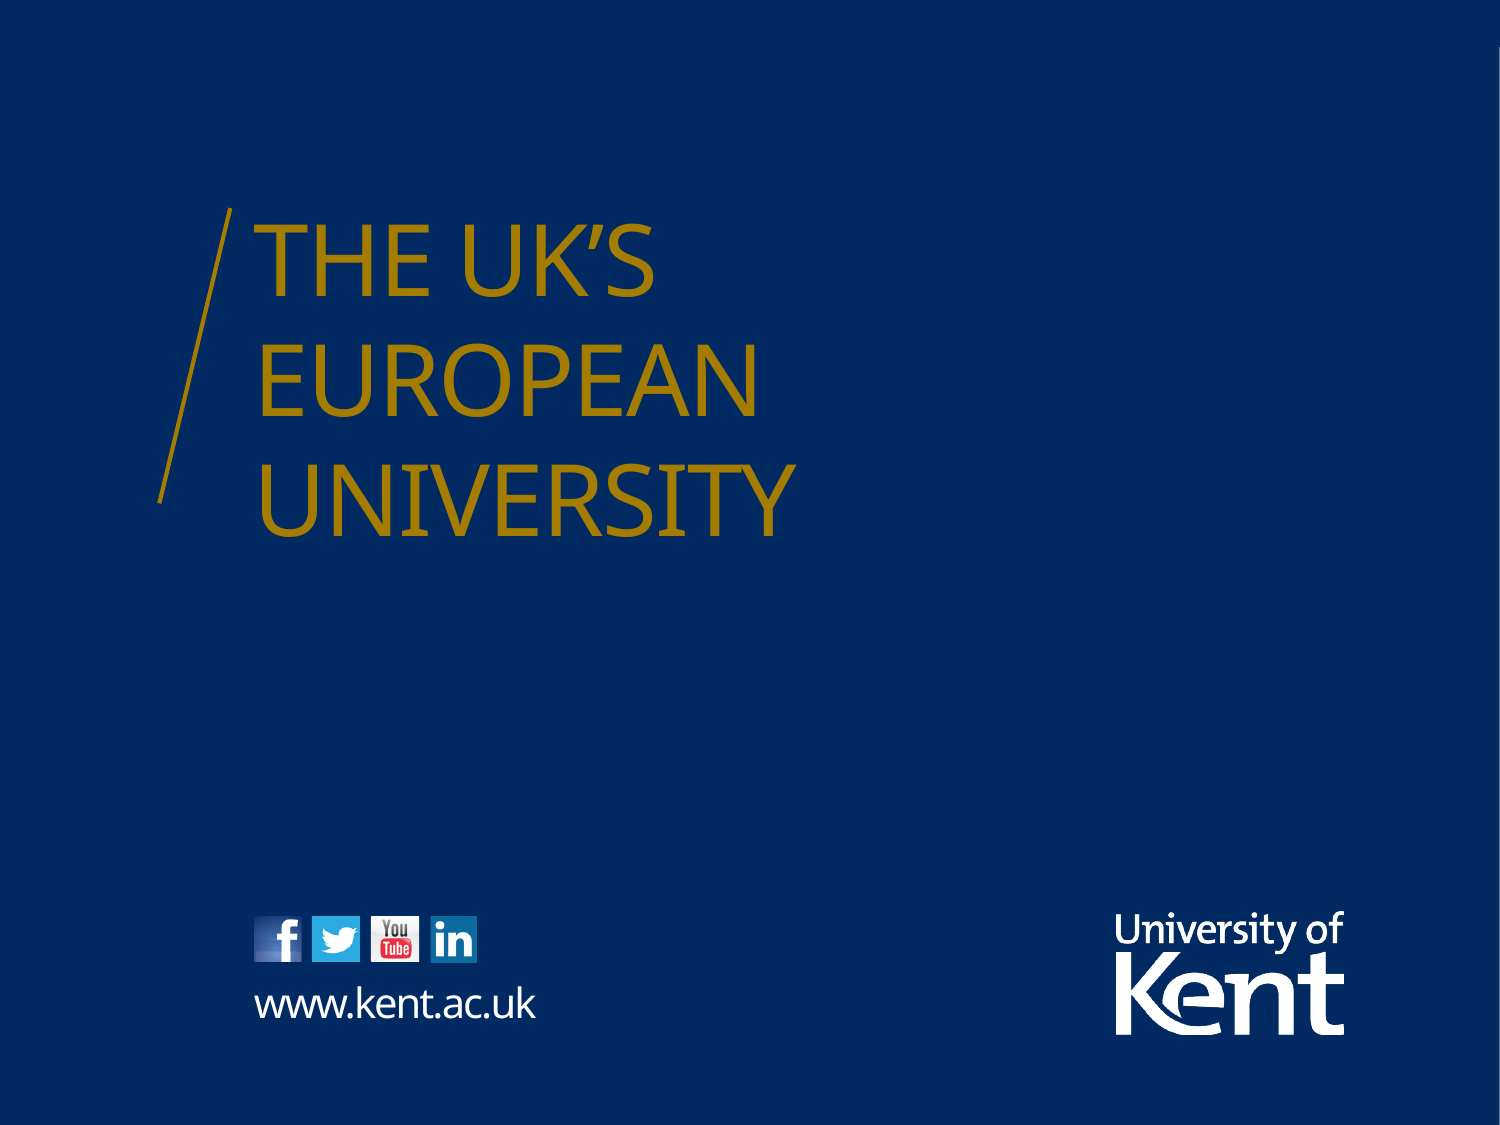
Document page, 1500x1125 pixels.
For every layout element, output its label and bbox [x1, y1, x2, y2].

picture [430, 916, 477, 963]
picture [370, 916, 420, 962]
